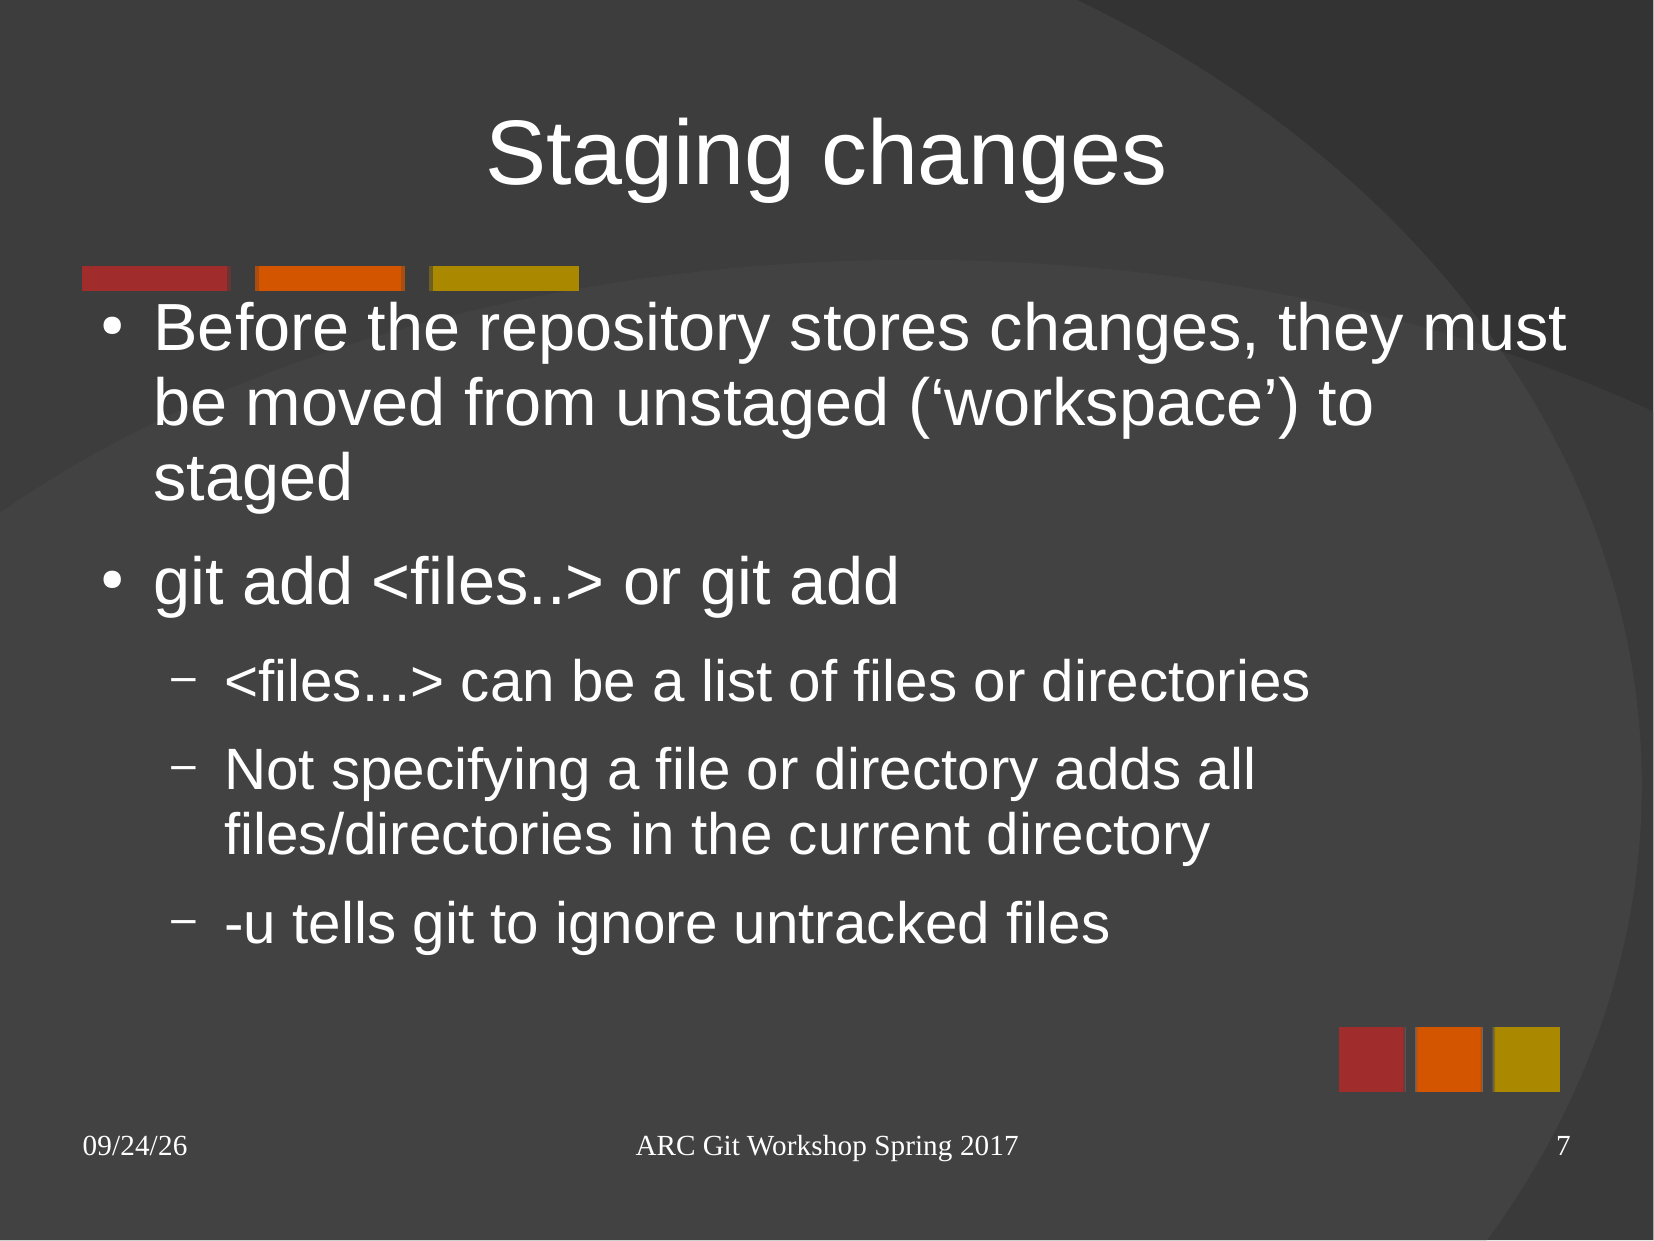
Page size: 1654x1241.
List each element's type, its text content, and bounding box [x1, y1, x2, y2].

title Staging changes [82, 49, 1571, 257]
list Before the repository stores changes, they must be moved from unstaged (‘workspace’) to staged git add <files..> or git add <files...> can be a list of files or directories Not specifying a file or directory adds all files/directories in the current directory -u tells git to ignore untracked files [82, 290, 1571, 1010]
picture [1339, 1027, 1560, 1092]
picture [82, 266, 579, 290]
